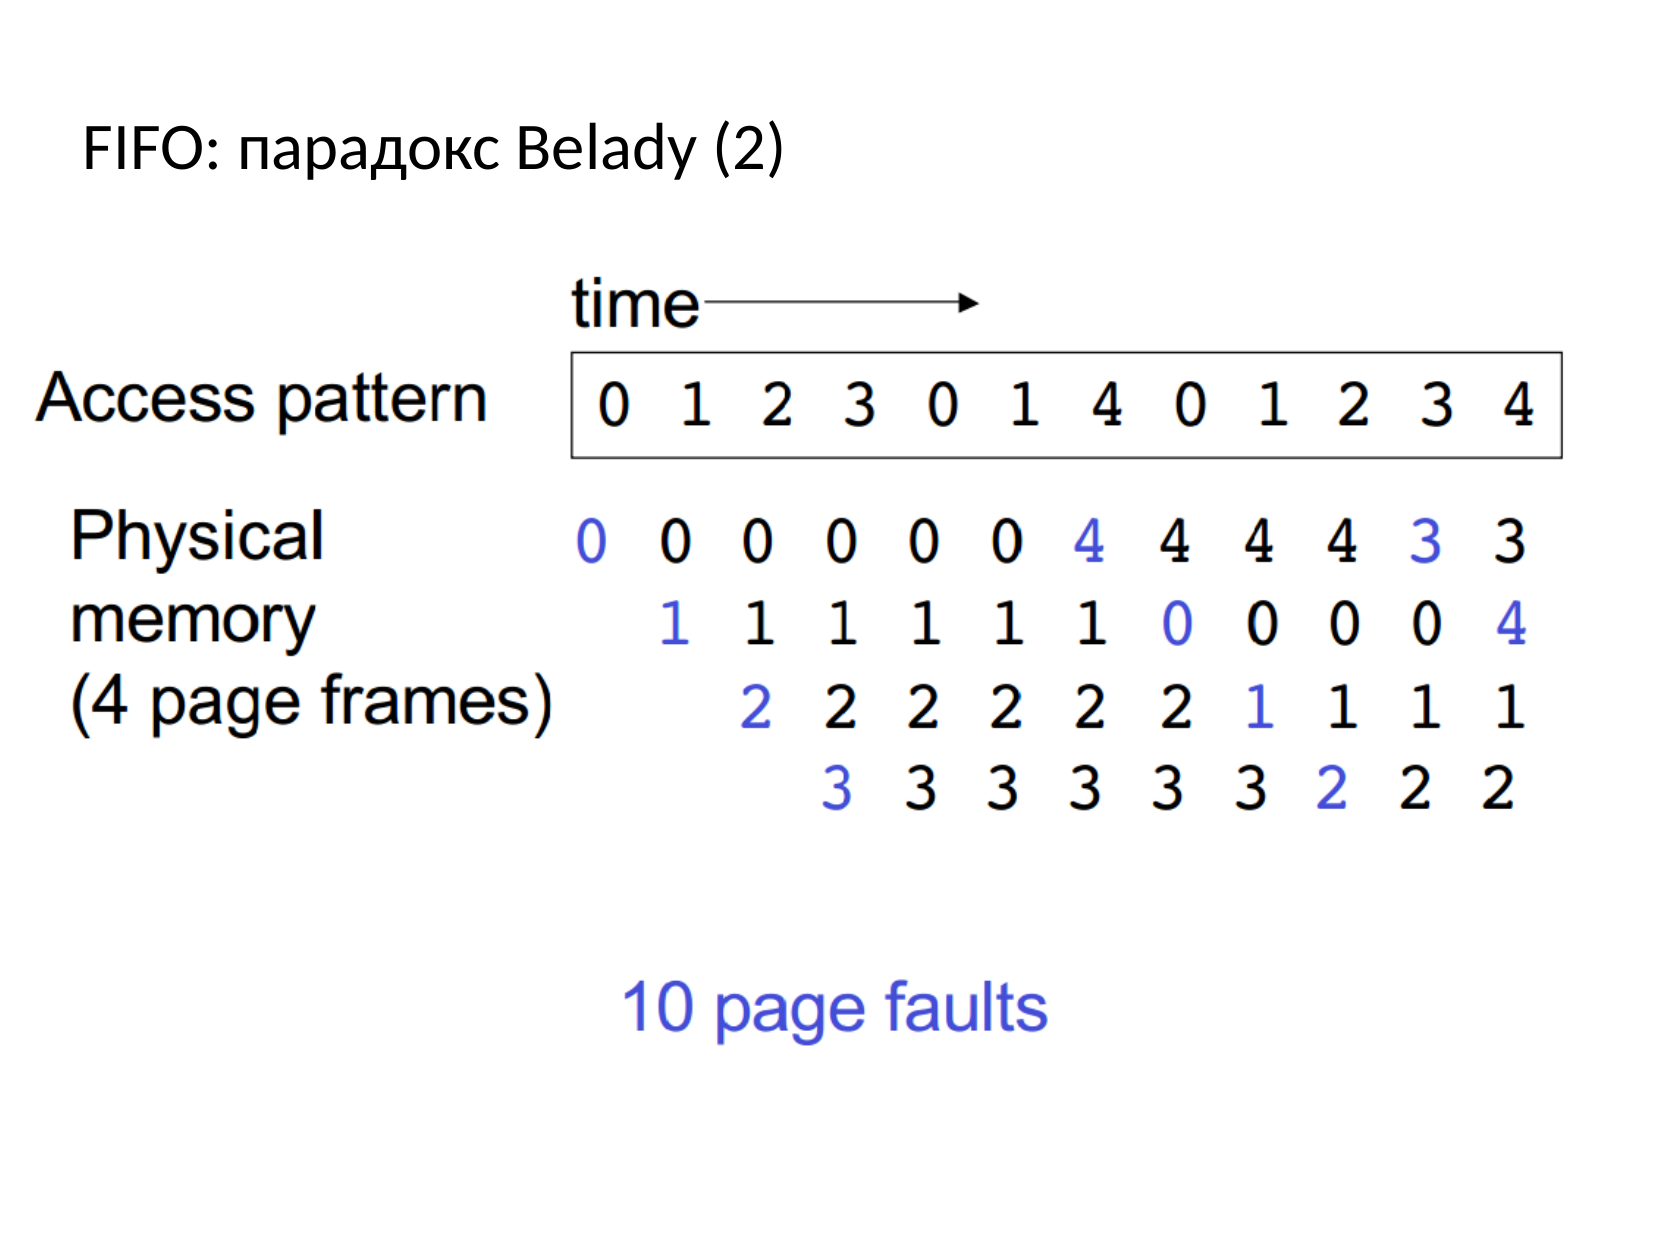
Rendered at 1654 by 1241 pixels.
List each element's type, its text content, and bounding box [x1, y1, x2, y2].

picture [16, 214, 1654, 1122]
title FIFO: парадокс Belady (2) [82, 49, 1571, 214]
